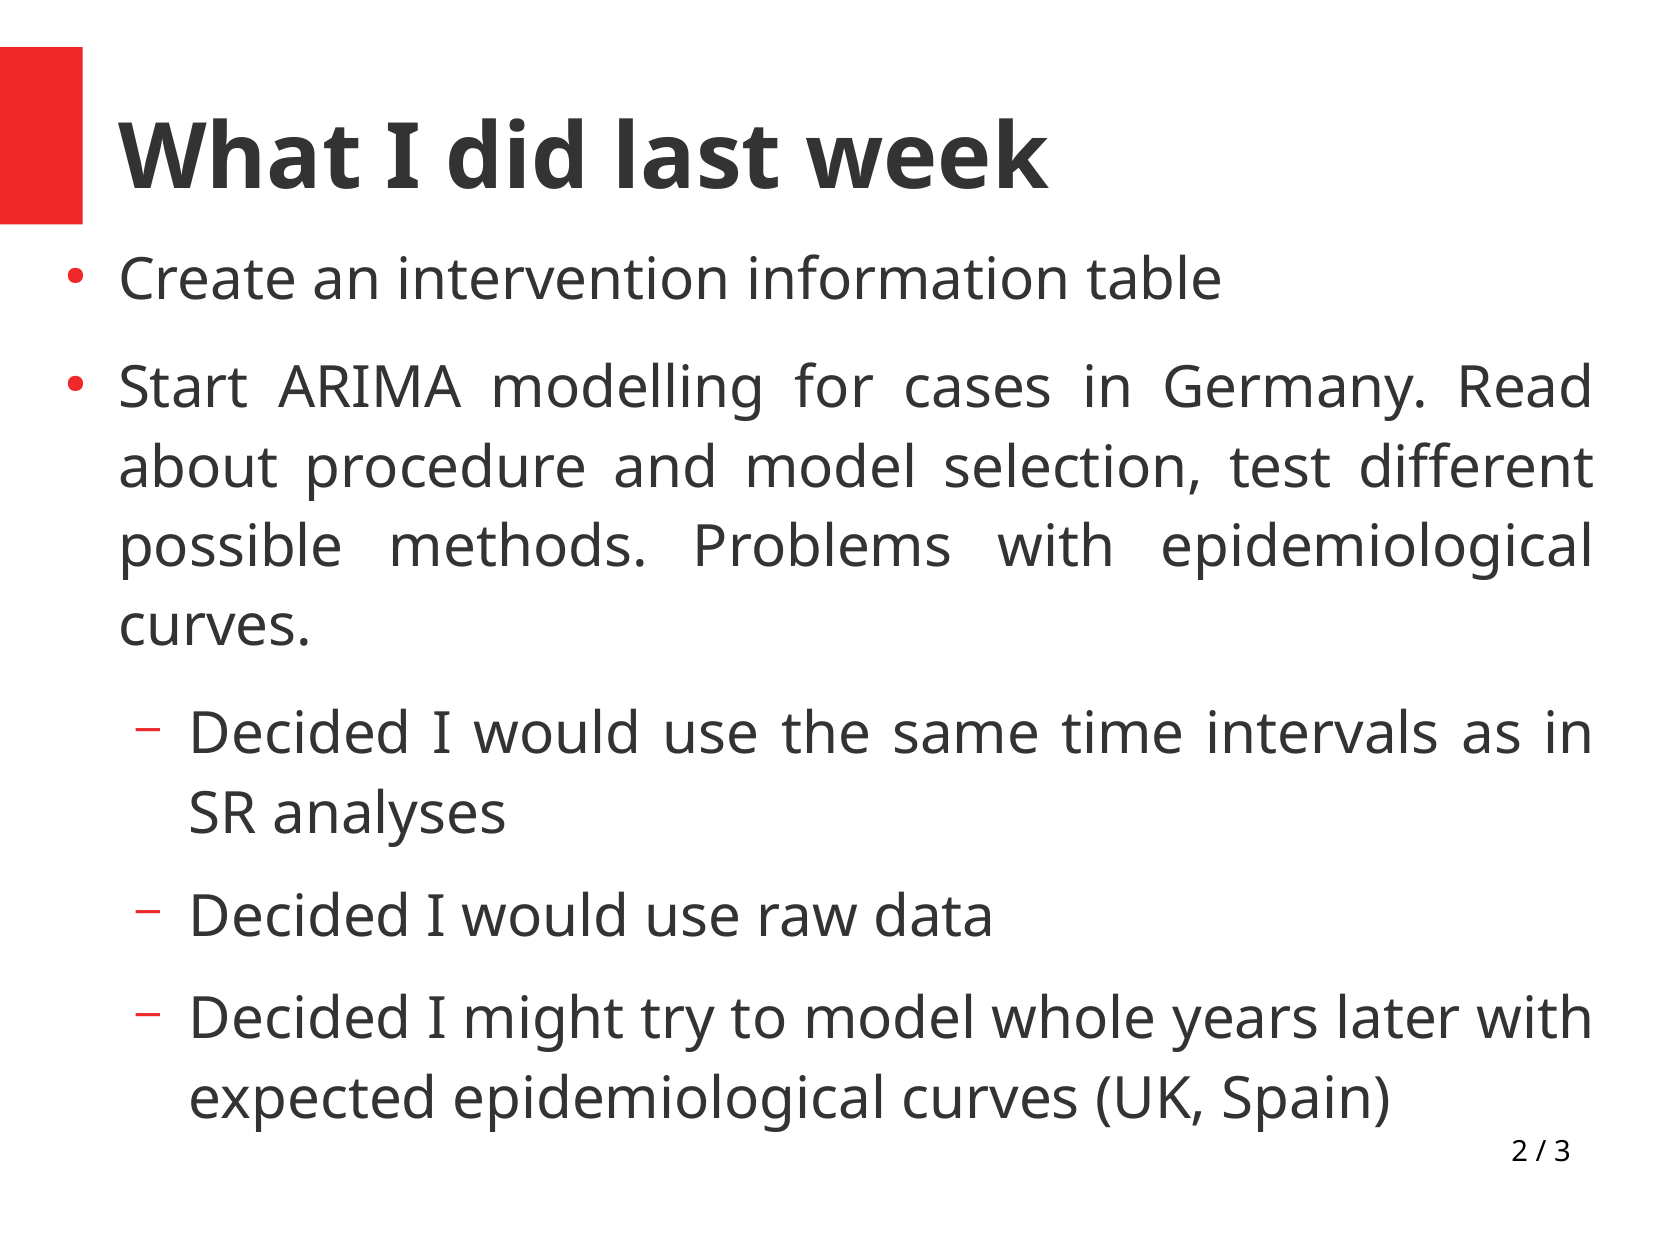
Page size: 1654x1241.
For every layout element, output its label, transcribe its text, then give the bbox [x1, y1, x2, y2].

list Create an intervention information table Start ARIMA modelling for cases in Germany. Read about procedure and model selection, test different possible methods. Problems with epidemiological curves. Decided I would use the same time intervals as in SR analyses Decided I would use raw data Decided I might try to model whole years later with expected epidemiological curves (UK, Spain) [47, 237, 1595, 957]
title What I did last week [118, 49, 1571, 237]
